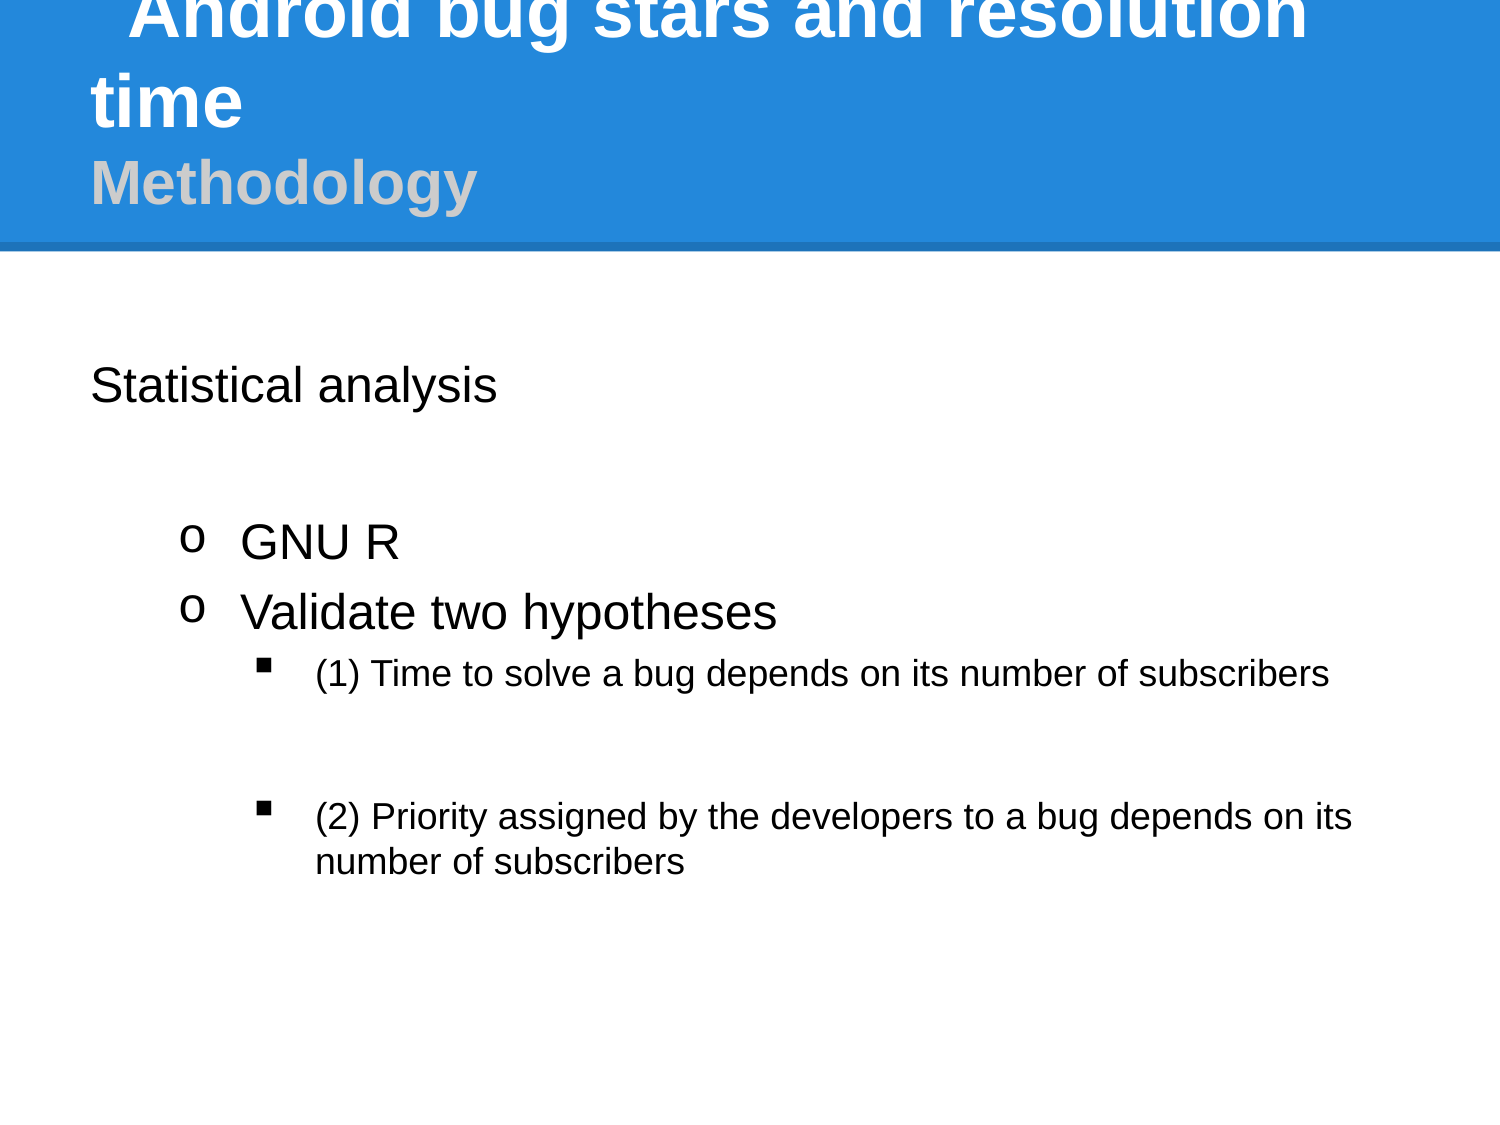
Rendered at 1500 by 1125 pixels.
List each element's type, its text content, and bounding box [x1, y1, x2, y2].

title Android bug stars and resolution time Methodology [75, 0, 1475, 233]
list Statistical analysis GNU R Validate two hypotheses (1) Time to solve a bug depends on its number of subscribers (2) Priority assigned by the developers to a bug depends on its number of subscribers [75, 262, 1425, 1036]
